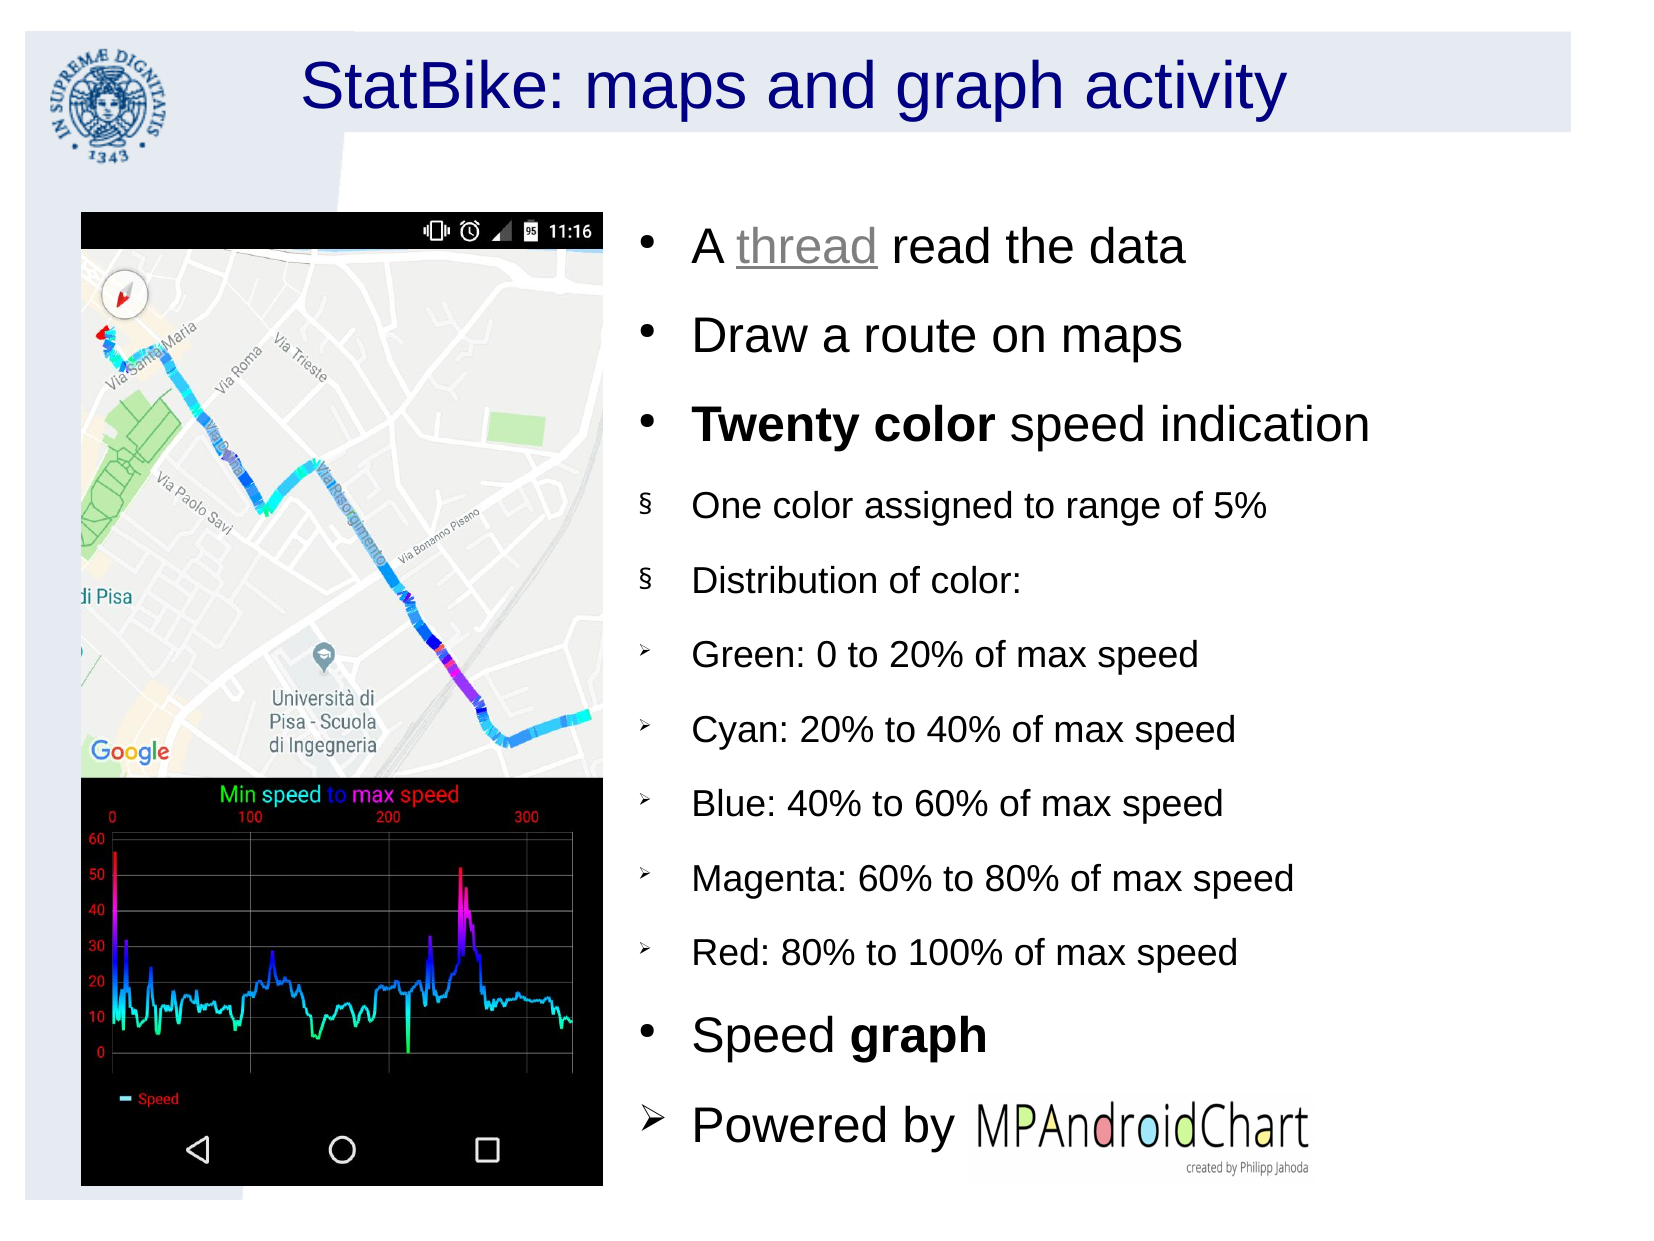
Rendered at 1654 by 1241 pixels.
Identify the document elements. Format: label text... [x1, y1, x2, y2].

list A thread read the data Draw a route on maps Twenty color speed indication One color assigned to range of 5% Distribution of color: Green: 0 to 20% of max speed Cyan: 20% to 40% of max speed Blue: 40% to 60% of max speed Magenta: 60% to 80% of max speed Red: 80% to 100% of max speed Speed graph Powered by [602, 213, 1578, 1241]
picture [81, 213, 603, 1186]
picture [968, 1093, 1315, 1186]
title StatBike: maps and graph activity [300, 31, 1571, 133]
